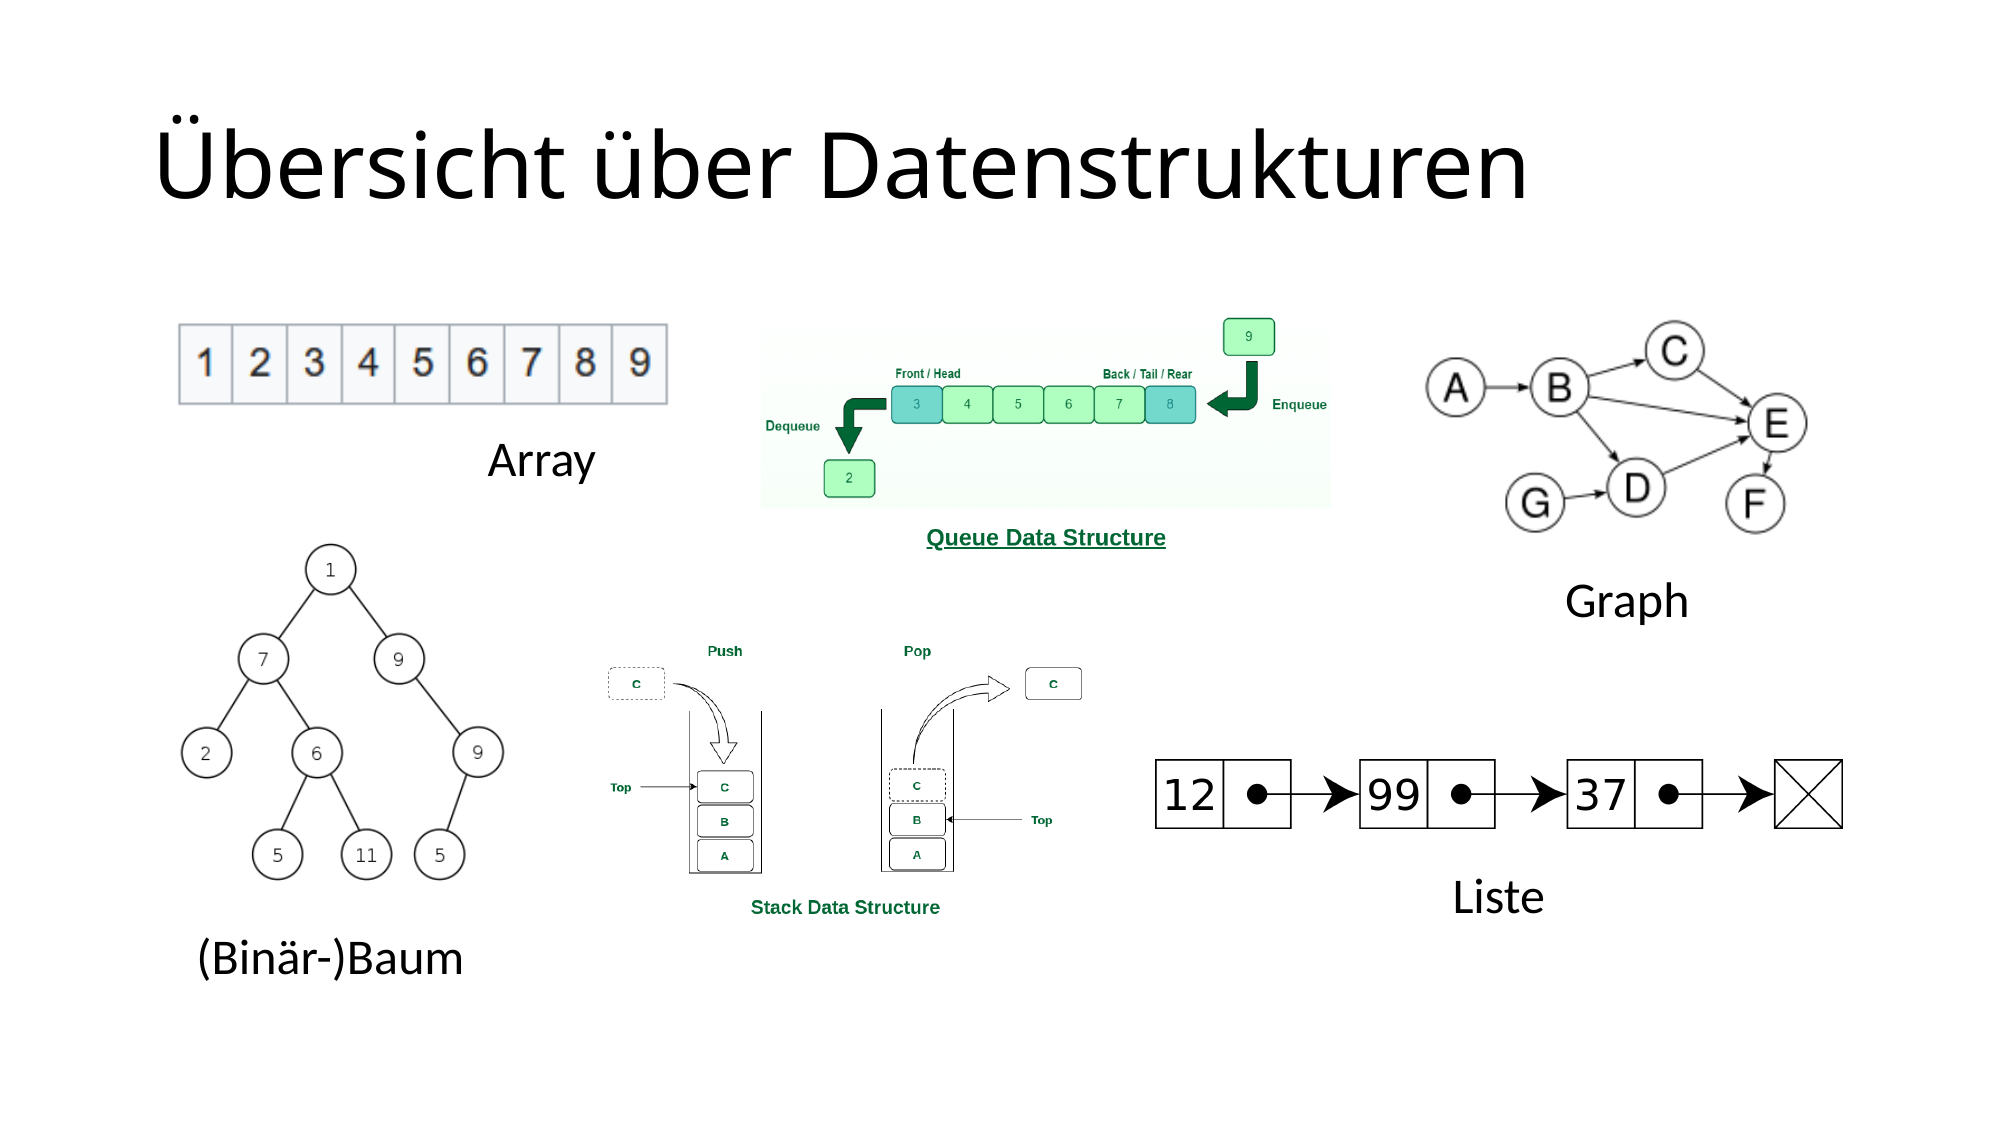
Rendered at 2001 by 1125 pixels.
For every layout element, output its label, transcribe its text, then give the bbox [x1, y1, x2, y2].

picture [739, 273, 1353, 581]
text_box Array [472, 419, 612, 494]
picture [1155, 759, 1843, 829]
text_box Graph [1550, 560, 1705, 636]
picture [1422, 315, 1832, 561]
text_box Liste [1437, 856, 1561, 931]
text_box (Binär-)Baum [181, 917, 480, 993]
picture [157, 525, 526, 918]
picture [168, 311, 686, 423]
title Übersicht über Datenstrukturen [137, 59, 1863, 278]
picture [584, 627, 1106, 932]
